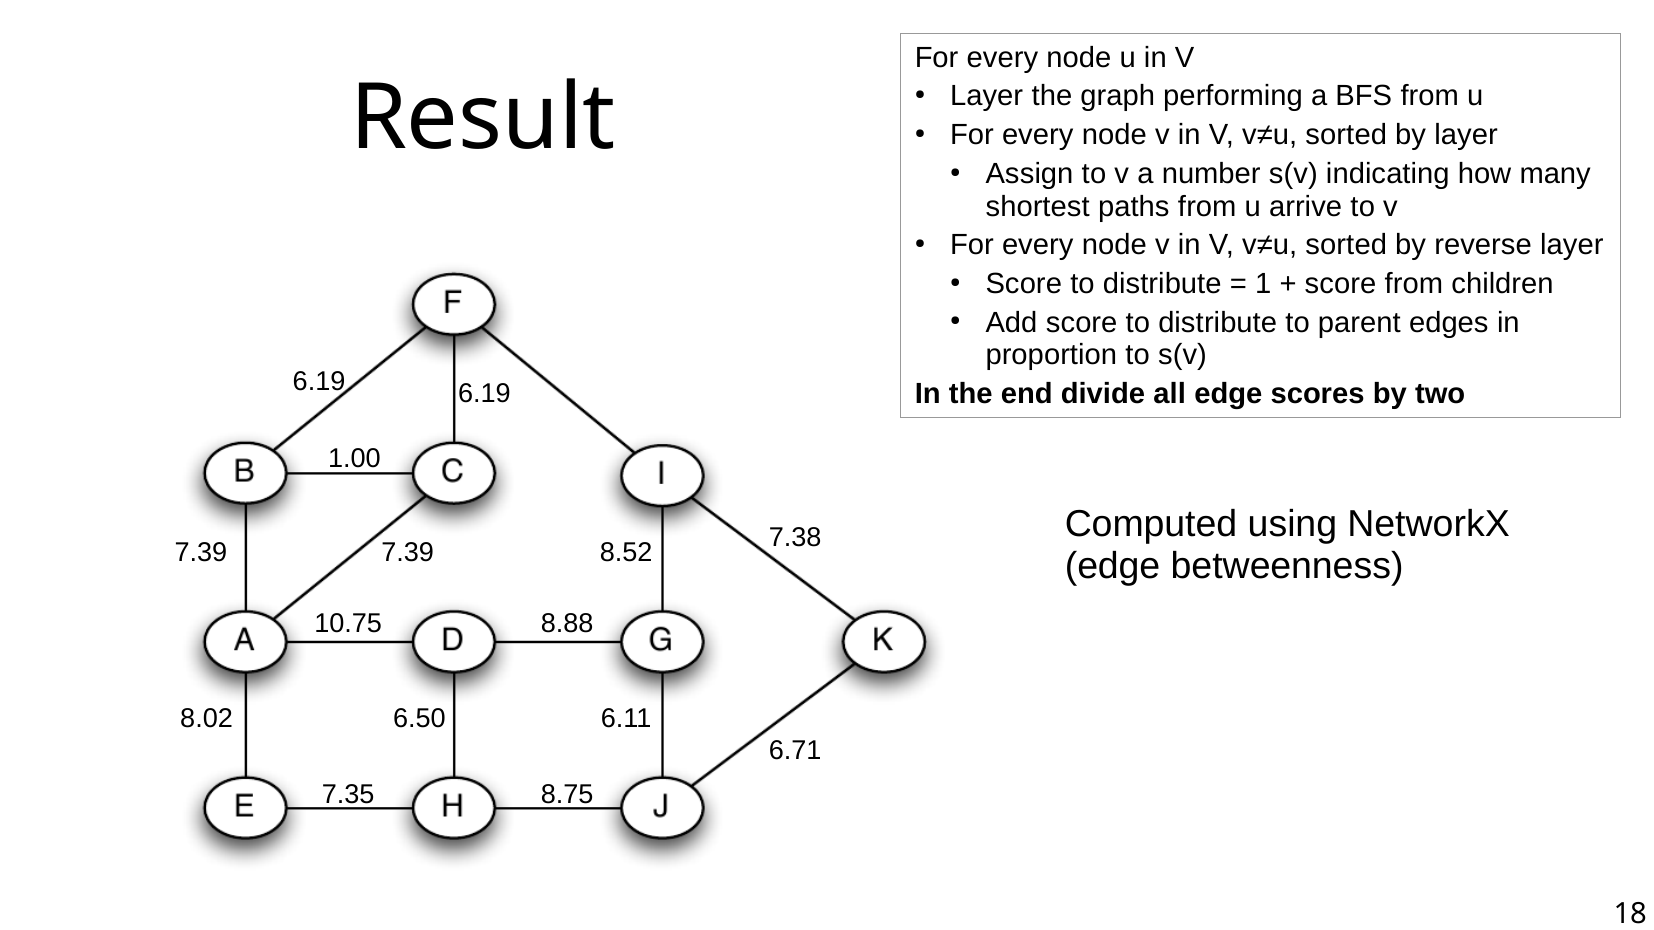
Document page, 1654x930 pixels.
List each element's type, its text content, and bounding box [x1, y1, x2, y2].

text_box 6.50 [374, 695, 465, 741]
text_box Computed using NetworkX (edge betweenness) [1050, 495, 1621, 661]
text_box 1.00 [309, 435, 400, 481]
text_box For every node u in V Layer the graph performing a BFS from u For every node v in V, v≠u, sorted by layer Assign to v a number s(v) indicating how many shortest paths from u arrive to v For every node v in V, v≠u, sorted by reverse layer Score to distribute = 1 + score from children Add score to distribute to parent edges in proportion to s(v) In the end divide all edge scores by two [900, 33, 1621, 418]
text_box 6.19 [439, 370, 530, 416]
text_box 6.11 [581, 695, 672, 741]
text_box 7.35 [288, 771, 409, 838]
text_box 10.75 [288, 600, 409, 667]
text_box 8.02 [146, 695, 267, 762]
text_box 8.88 [522, 600, 613, 646]
text_box 7.39 [362, 529, 453, 575]
text_box 6.19 [274, 358, 365, 404]
text_box 7.38 [750, 514, 841, 560]
picture [150, 225, 954, 888]
text_box 7.39 [155, 529, 246, 575]
title Result [29, 1, 937, 225]
text_box 8.52 [581, 529, 672, 575]
text_box 6.71 [750, 727, 841, 773]
text_box 8.75 [522, 772, 613, 818]
